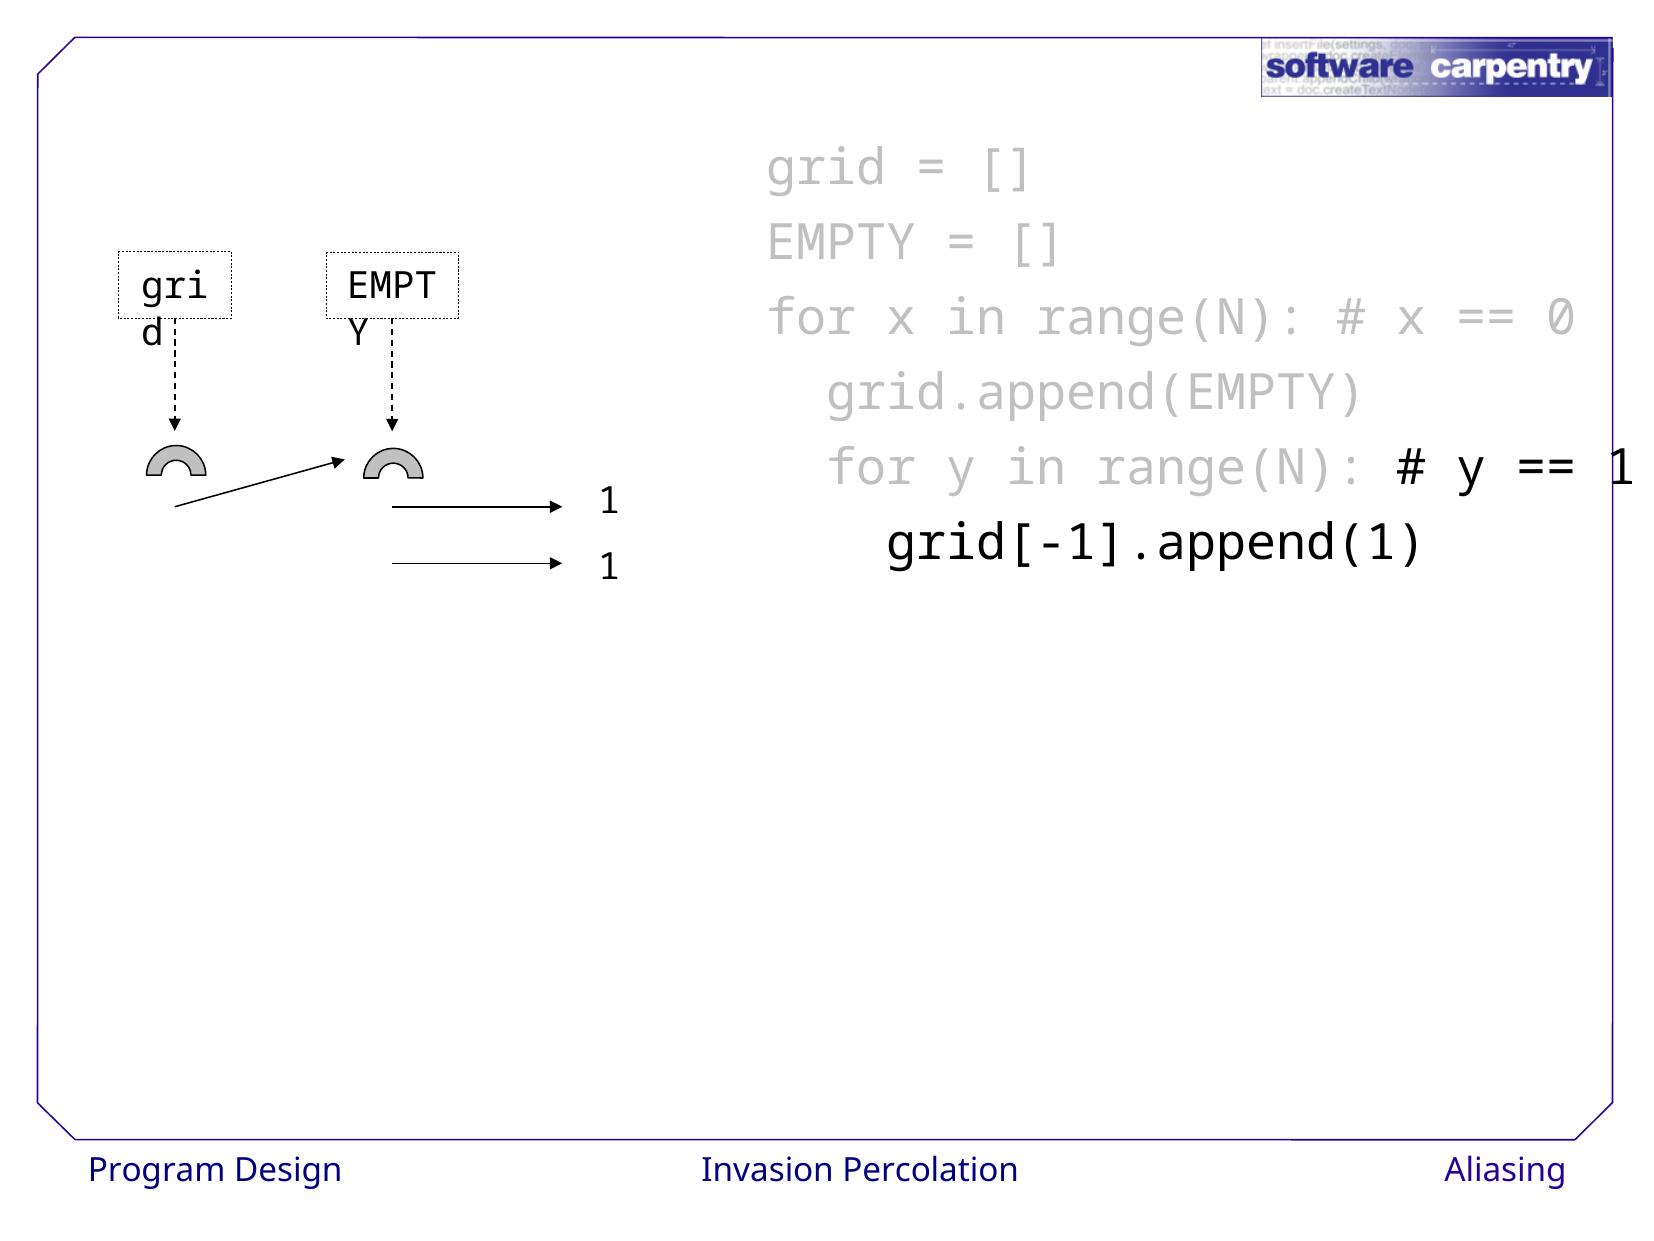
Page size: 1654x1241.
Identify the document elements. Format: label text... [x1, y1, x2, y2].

picture [1261, 39, 1613, 97]
text_box [146, 445, 206, 476]
text_box [363, 448, 423, 478]
text_box 1 [571, 526, 647, 602]
text_box grid = [] EMPTY = [] for x in range(N): # x == 0 grid.append(EMPTY) for y in range(N): # y == 1 grid[-1].append(1) [751, 112, 1432, 999]
text_box 1 [571, 459, 647, 526]
text_box EMPTY [326, 251, 459, 319]
table_header [364, 478, 424, 553]
table_cell [364, 553, 424, 629]
table_header [147, 475, 207, 550]
text_box grid [118, 251, 232, 318]
